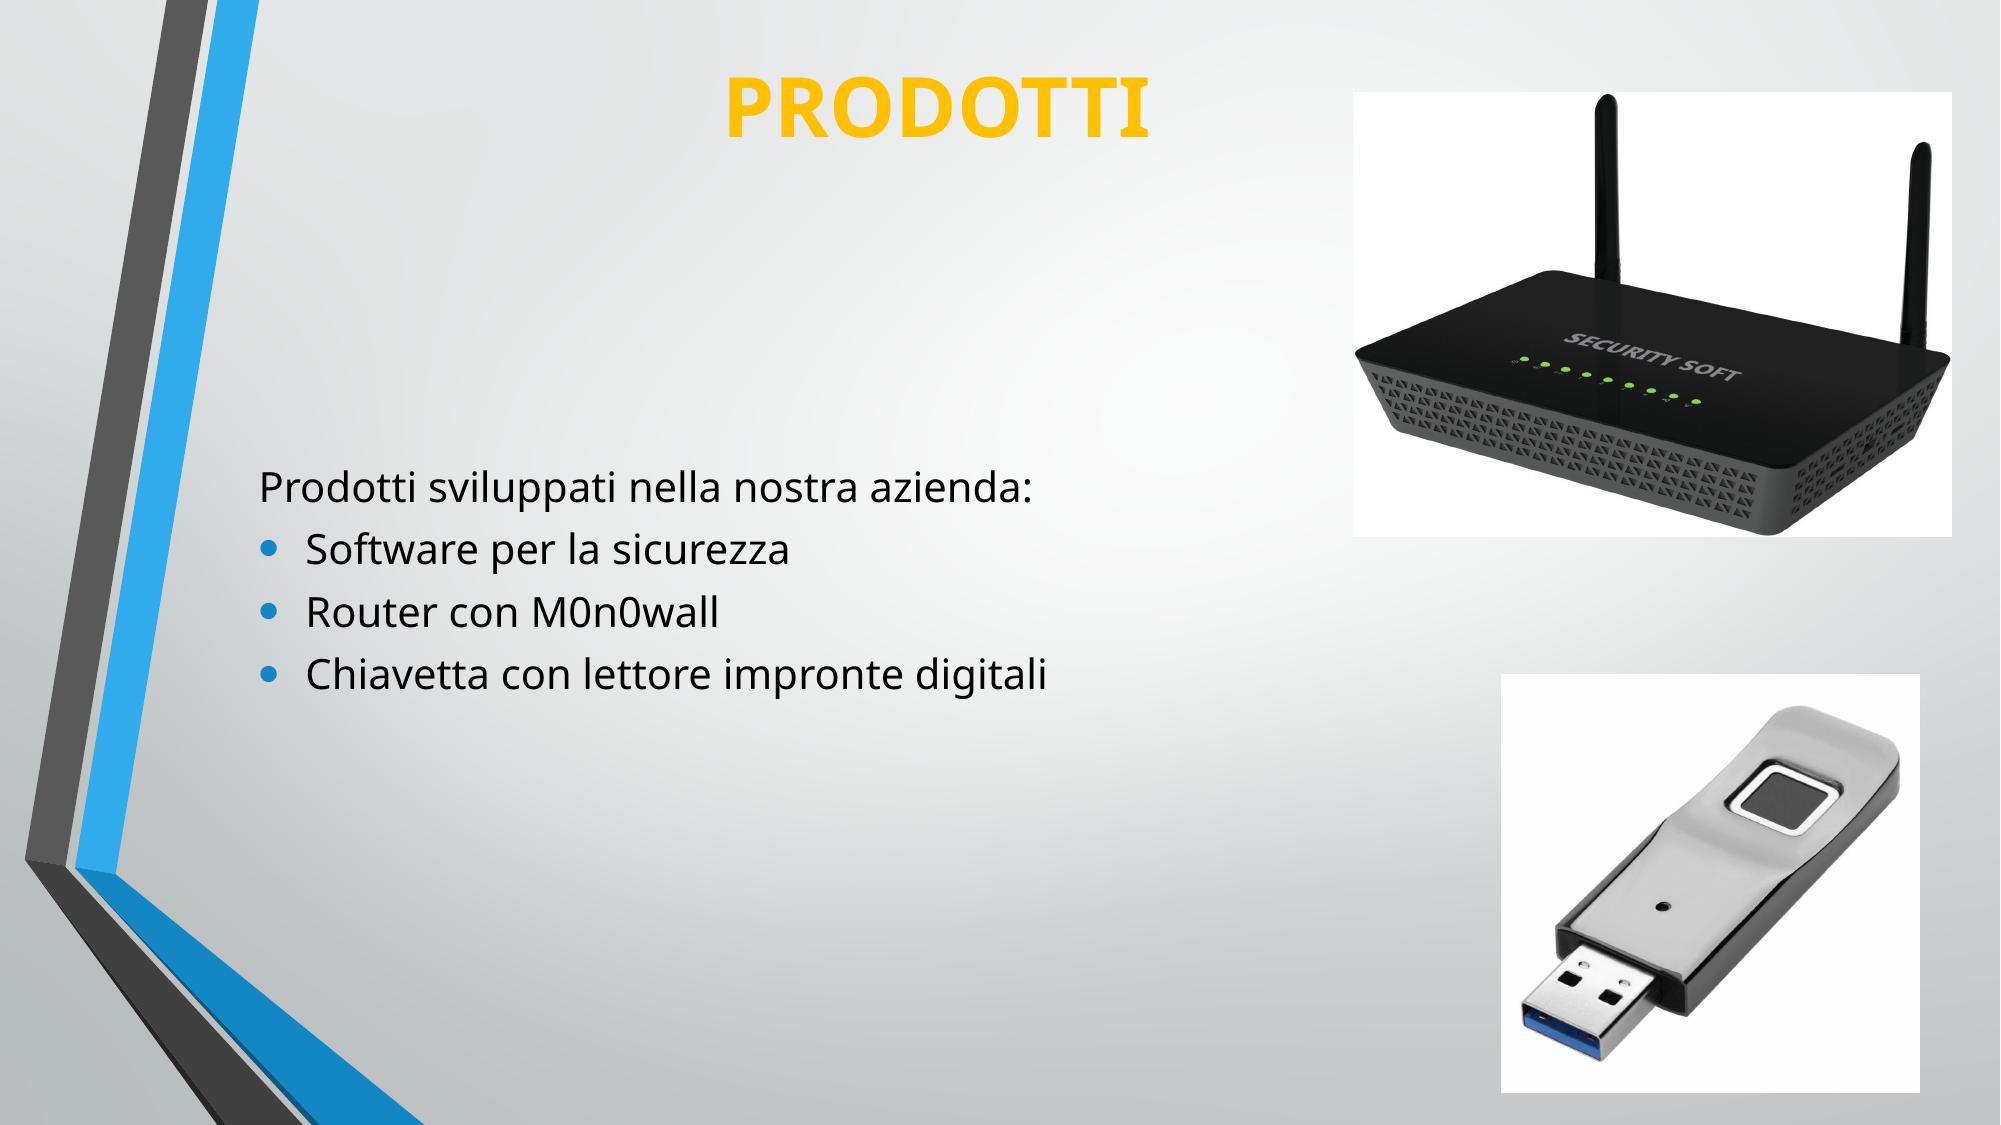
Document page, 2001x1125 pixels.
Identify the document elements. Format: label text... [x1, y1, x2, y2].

picture [1501, 674, 1920, 1093]
picture [1353, 92, 1952, 537]
list Prodotti sviluppati nella nostra azienda: Software per la sicurezza Router con M0n0wall Chiavetta con lettore impronte digitali [243, 323, 1887, 836]
title PRODOTTI [115, 23, 1759, 186]
